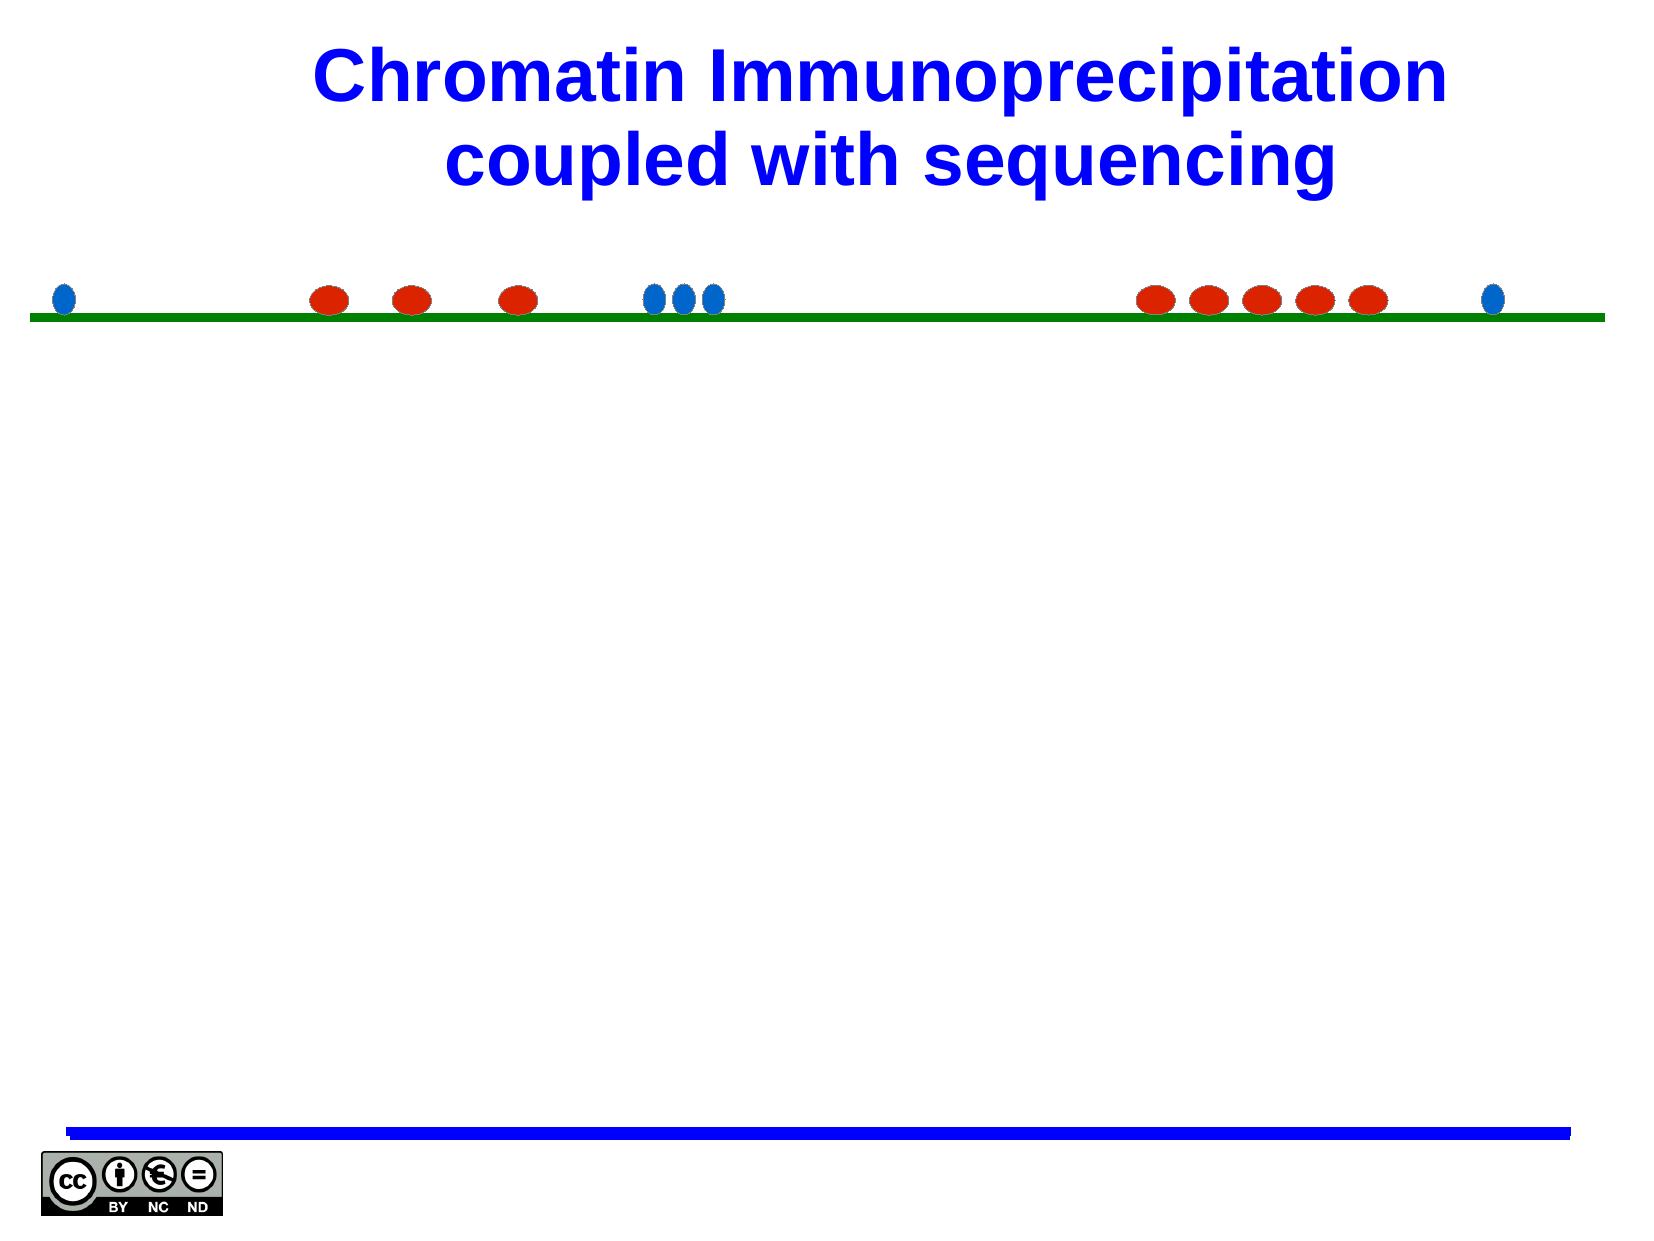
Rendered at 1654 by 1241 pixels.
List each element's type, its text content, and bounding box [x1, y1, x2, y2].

text_box [672, 283, 696, 315]
text_box [702, 283, 726, 315]
text_box [1242, 285, 1282, 316]
title Chromatin Immunoprecipitation coupled with sequencing [147, 13, 1636, 222]
text_box [1189, 285, 1229, 316]
text_box [392, 285, 432, 316]
text_box [498, 285, 538, 316]
text_box [642, 283, 666, 315]
text_box [1136, 285, 1176, 315]
text_box [1348, 285, 1389, 316]
text_box [1481, 283, 1505, 315]
text_box [1295, 285, 1336, 316]
text_box [52, 283, 76, 316]
picture [41, 1151, 223, 1216]
text_box [309, 285, 349, 316]
